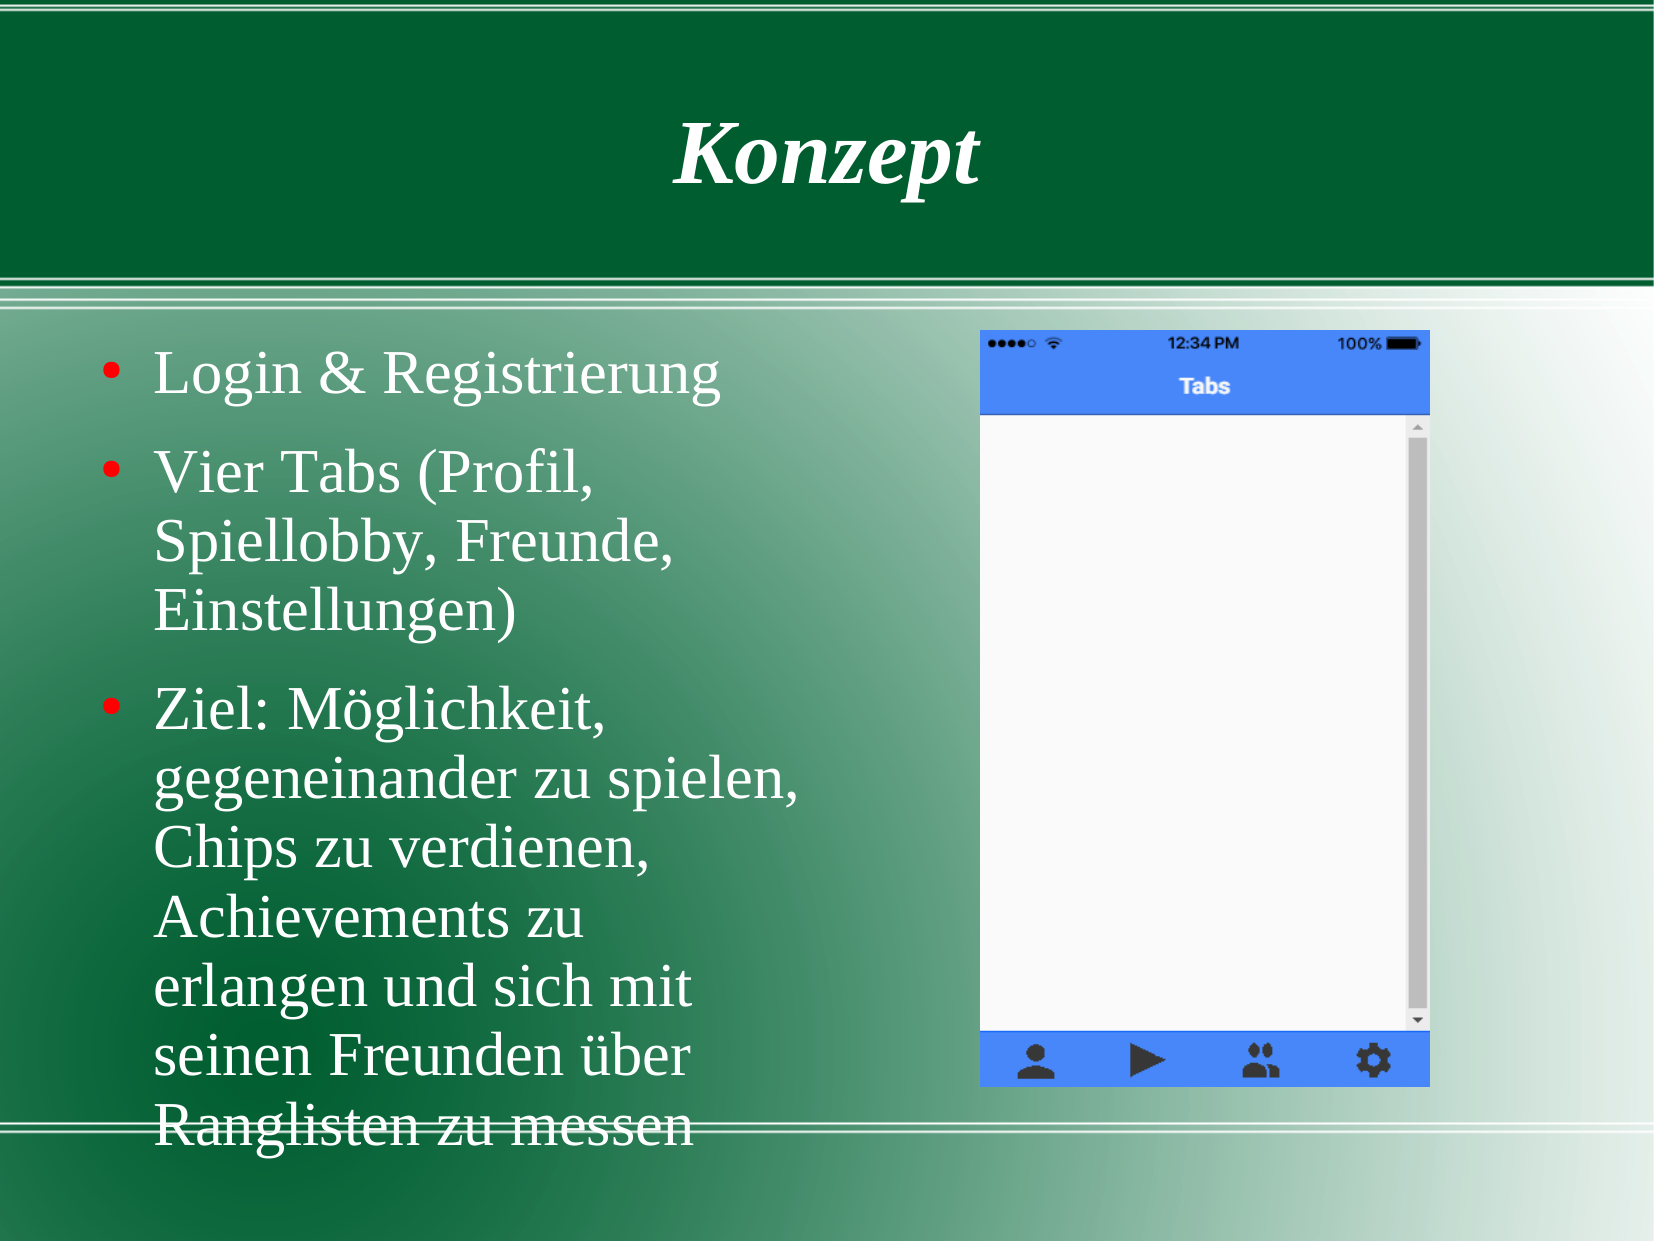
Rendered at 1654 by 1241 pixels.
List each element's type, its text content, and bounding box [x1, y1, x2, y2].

picture [0, 0, 1654, 1241]
title Konzept [82, 49, 1571, 257]
list Login & Registrierung Vier Tabs (Profil, Spiellobby, Freunde, Einstellungen) Ziel: Möglichkeit, gegeneinander zu spielen, Chips zu verdienen, Achievements zu erlangen und sich mit seinen Freunden über Ranglisten zu messen [82, 337, 809, 1082]
